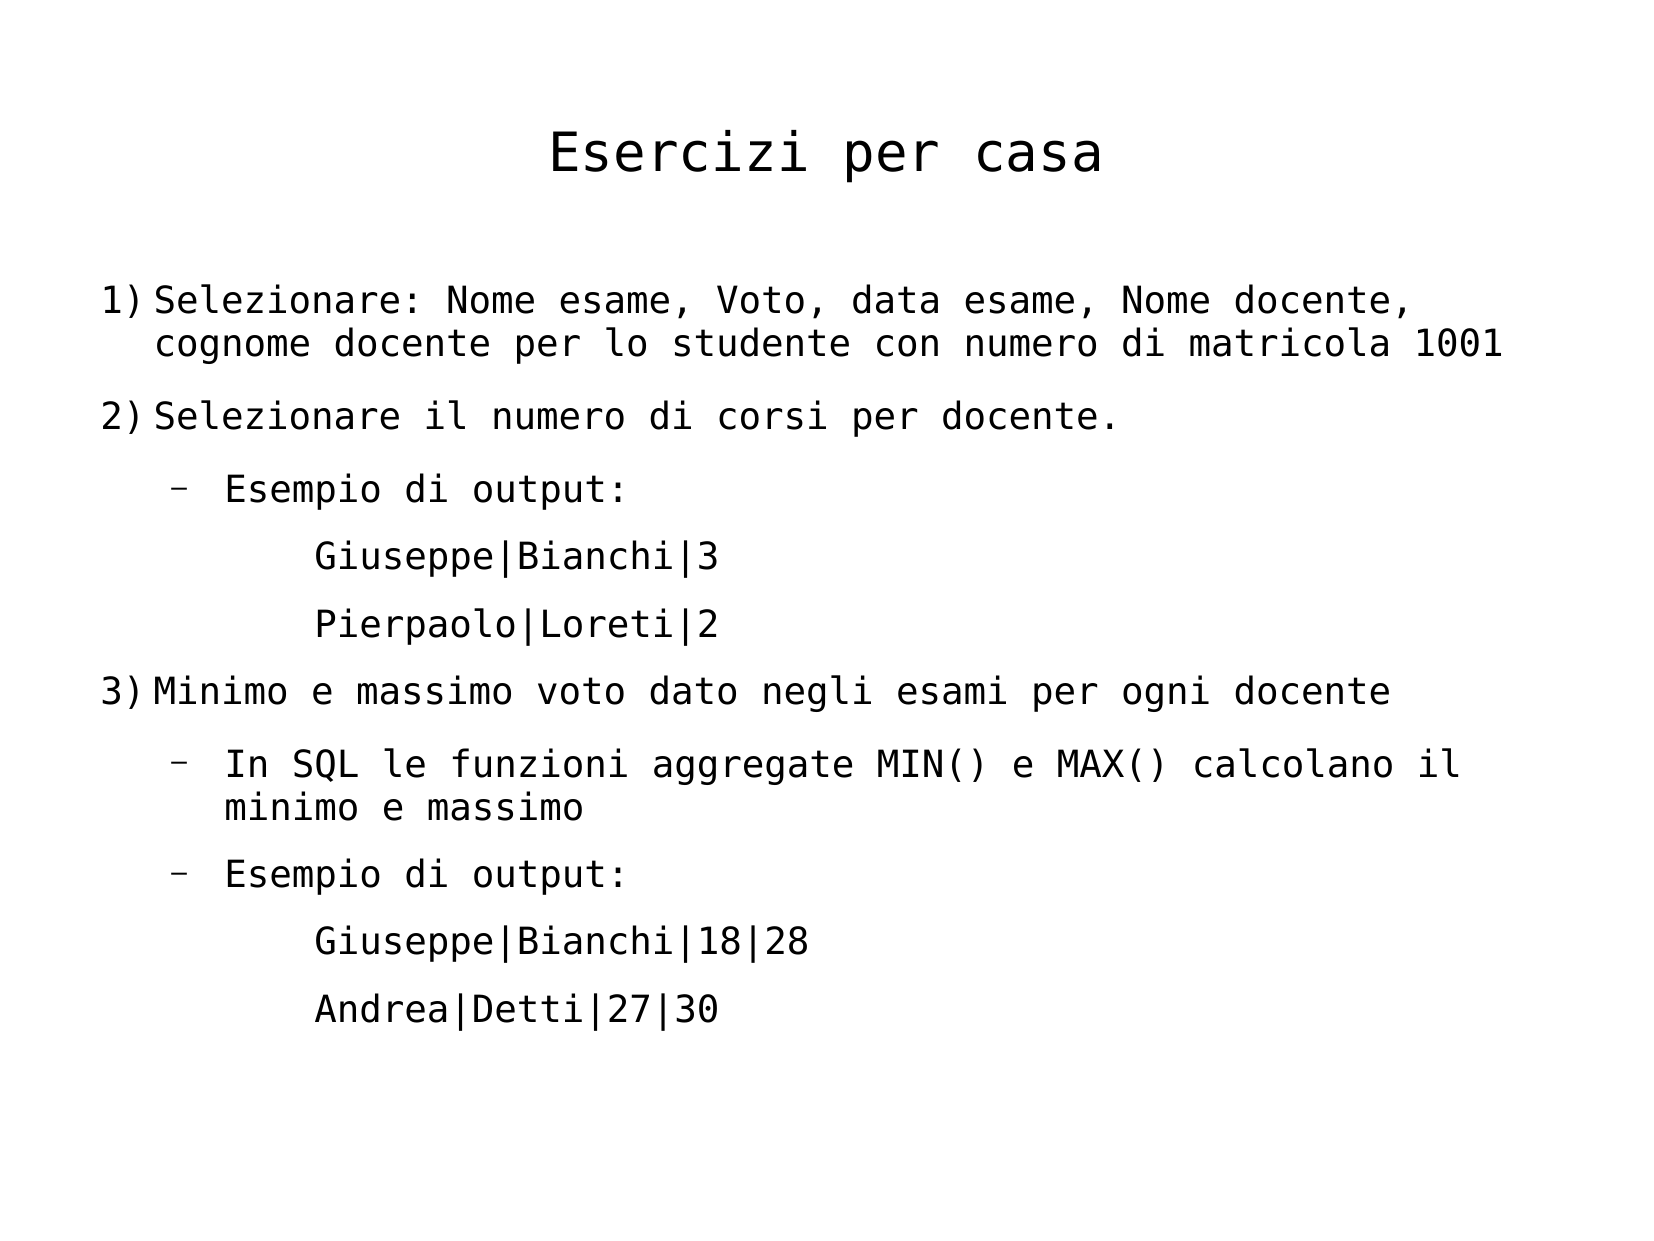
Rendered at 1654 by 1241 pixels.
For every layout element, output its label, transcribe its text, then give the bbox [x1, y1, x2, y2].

title Esercizi per casa [82, 49, 1571, 257]
list Selezionare: Nome esame, Voto, data esame, Nome docente, cognome docente per lo studente con numero di matricola 1001 Selezionare il numero di corsi per docente. Esempio di output: Giuseppe|Bianchi|3 Pierpaolo|Loreti|2 Minimo e massimo voto dato negli esami per ogni docente In SQL le funzioni aggregate MIN() e MAX() calcolano il minimo e massimo Esempio di output: Giuseppe|Bianchi|18|28 Andrea|Detti|27|30 [82, 278, 1538, 1126]
